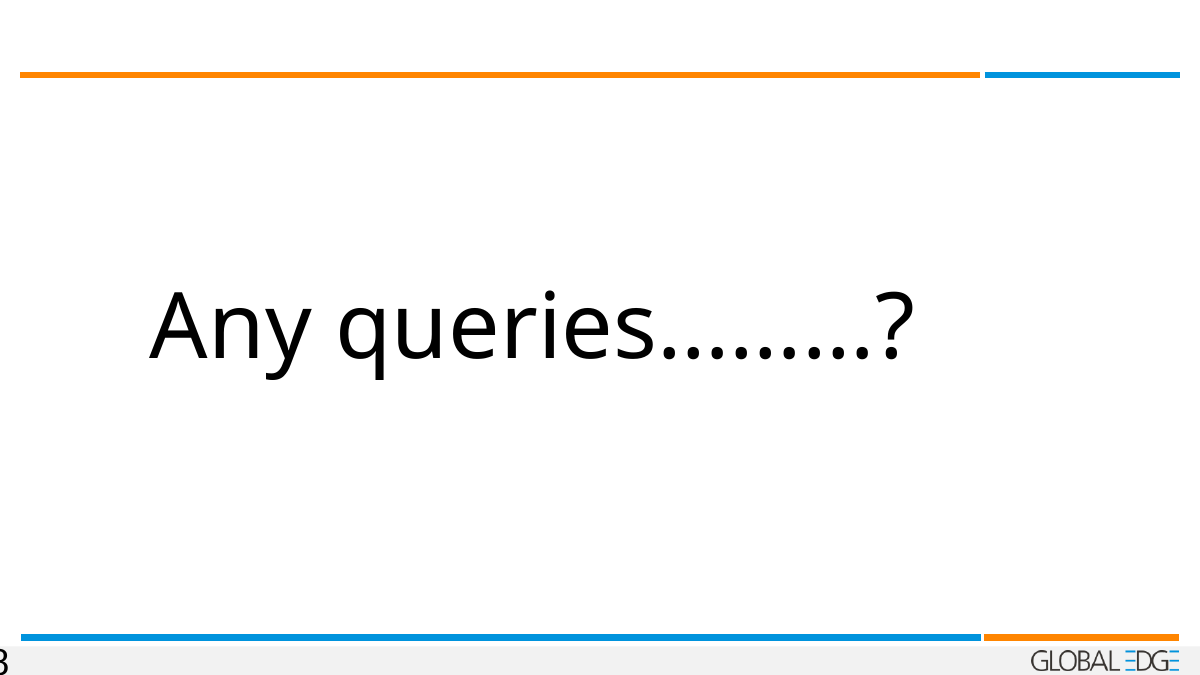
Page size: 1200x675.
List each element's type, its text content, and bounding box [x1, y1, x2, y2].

picture [1031, 650, 1179, 671]
text_box Any queries………? [135, 253, 1036, 376]
